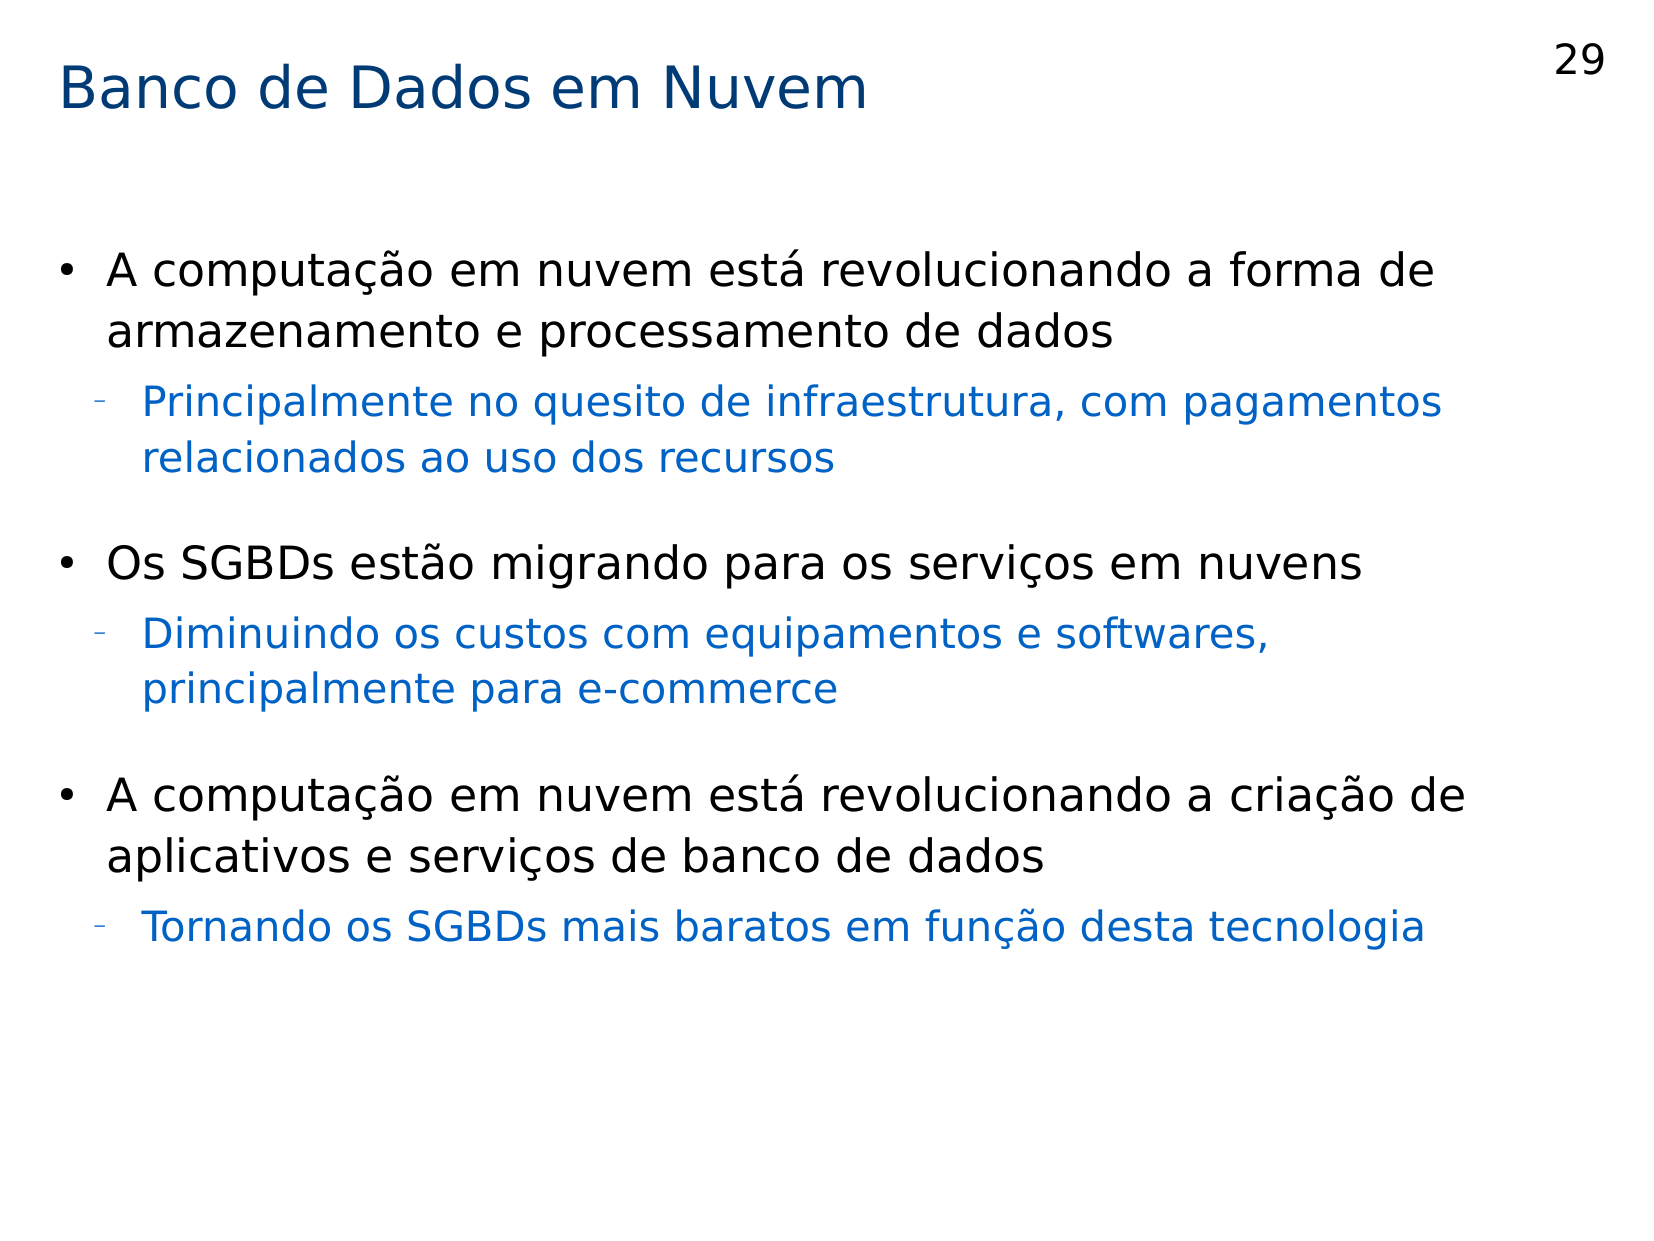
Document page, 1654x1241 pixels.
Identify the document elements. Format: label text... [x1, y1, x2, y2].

list A computação em nuvem está revolucionando a forma de armazenamento e processamento de dados Principalmente no quesito de infraestrutura, com pagamentos relacionados ao uso dos recursos Os SGBDs estão migrando para os serviços em nuvens Diminuindo os custos com equipamentos e softwares, principalmente para e-commerce A computação em nuvem está revolucionando a criação de aplicativos e serviços de banco de dados Tornando os SGBDs mais baratos em função desta tecnologia [59, 236, 1595, 1211]
title Banco de Dados em Nuvem [59, 29, 1506, 148]
